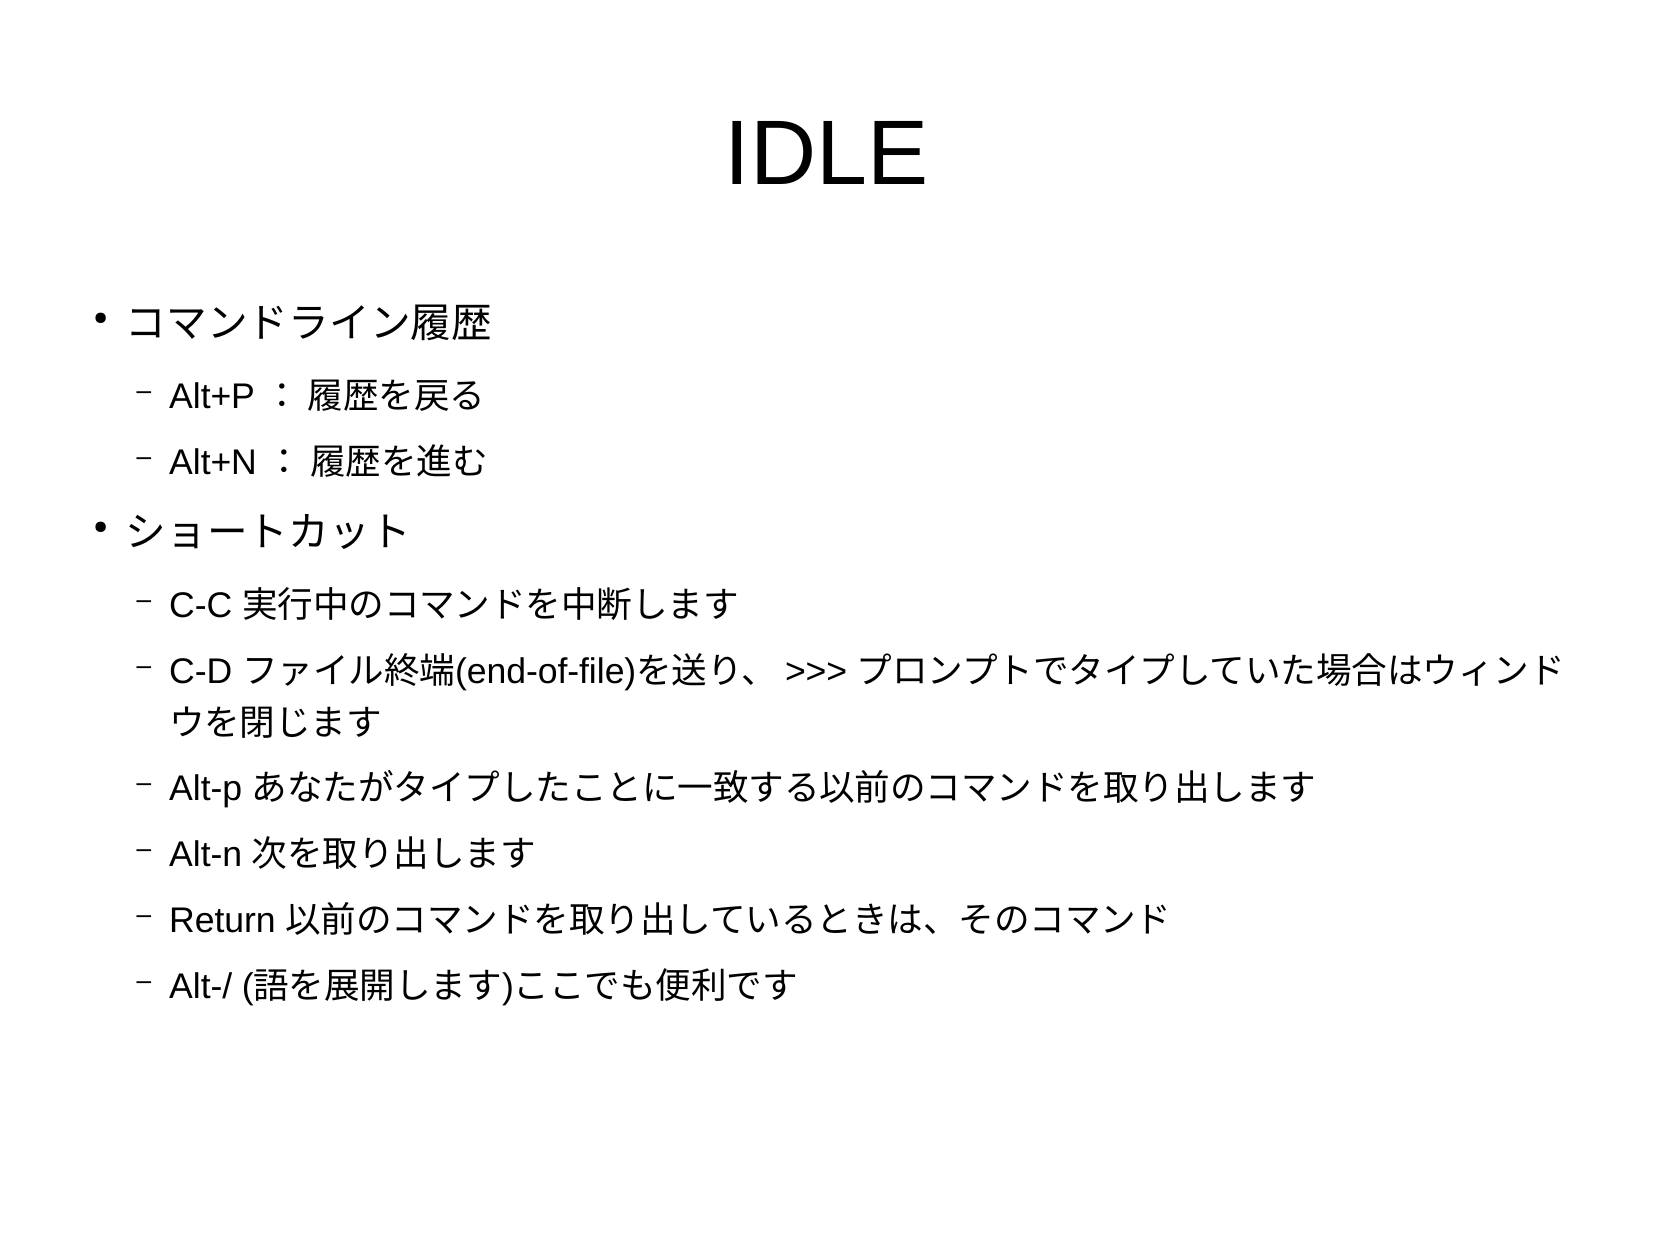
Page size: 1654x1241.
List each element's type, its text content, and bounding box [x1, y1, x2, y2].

title IDLE [82, 49, 1571, 257]
list コマンドライン履歴 Alt+P ： 履歴を戻る Alt+N ： 履歴を進む ショートカット C-C 実行中のコマンドを中断します C-D ファイル終端(end-of-file)を送り、 >>> プロンプトでタイプしていた場合はウィンドウを閉じます Alt-p あなたがタイプしたことに一致する以前のコマンドを取り出します Alt-n 次を取り出します Return 以前のコマンドを取り出しているときは、そのコマンド Alt-/ (語を展開します)ここでも便利です [82, 290, 1571, 1010]
